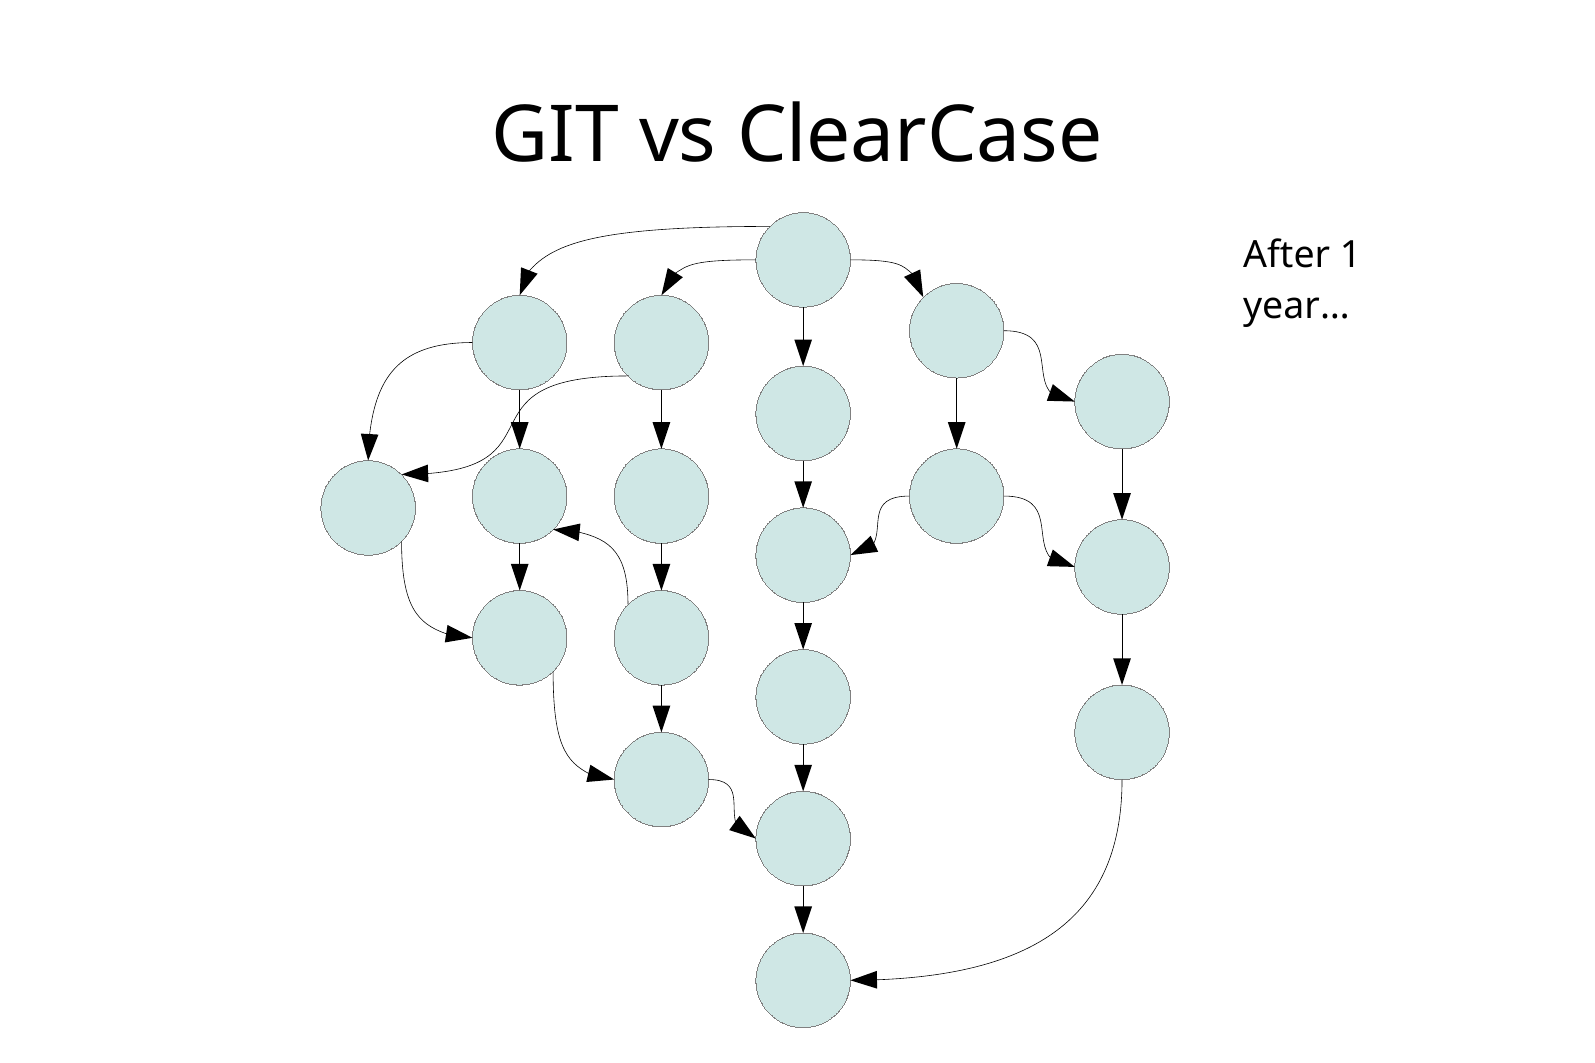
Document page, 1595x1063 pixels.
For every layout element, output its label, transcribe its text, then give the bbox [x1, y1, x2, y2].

title GIT vs ClearCase [79, 42, 1515, 220]
text_box [472, 448, 567, 544]
text_box [614, 295, 709, 390]
text_box [472, 590, 567, 686]
text_box [909, 283, 1004, 379]
text_box [614, 732, 709, 827]
text_box [755, 649, 851, 745]
text_box After 1 year… [1228, 220, 1477, 284]
text_box [1074, 354, 1170, 449]
text_box [755, 507, 851, 603]
text_box [755, 366, 851, 461]
text_box [909, 448, 1004, 544]
text_box [614, 590, 709, 686]
text_box [320, 460, 416, 556]
text_box [755, 791, 851, 886]
text_box [755, 933, 851, 1028]
text_box [1074, 519, 1170, 615]
text_box [1074, 685, 1170, 780]
text_box [472, 295, 567, 390]
text_box [614, 448, 709, 544]
text_box [755, 212, 851, 308]
